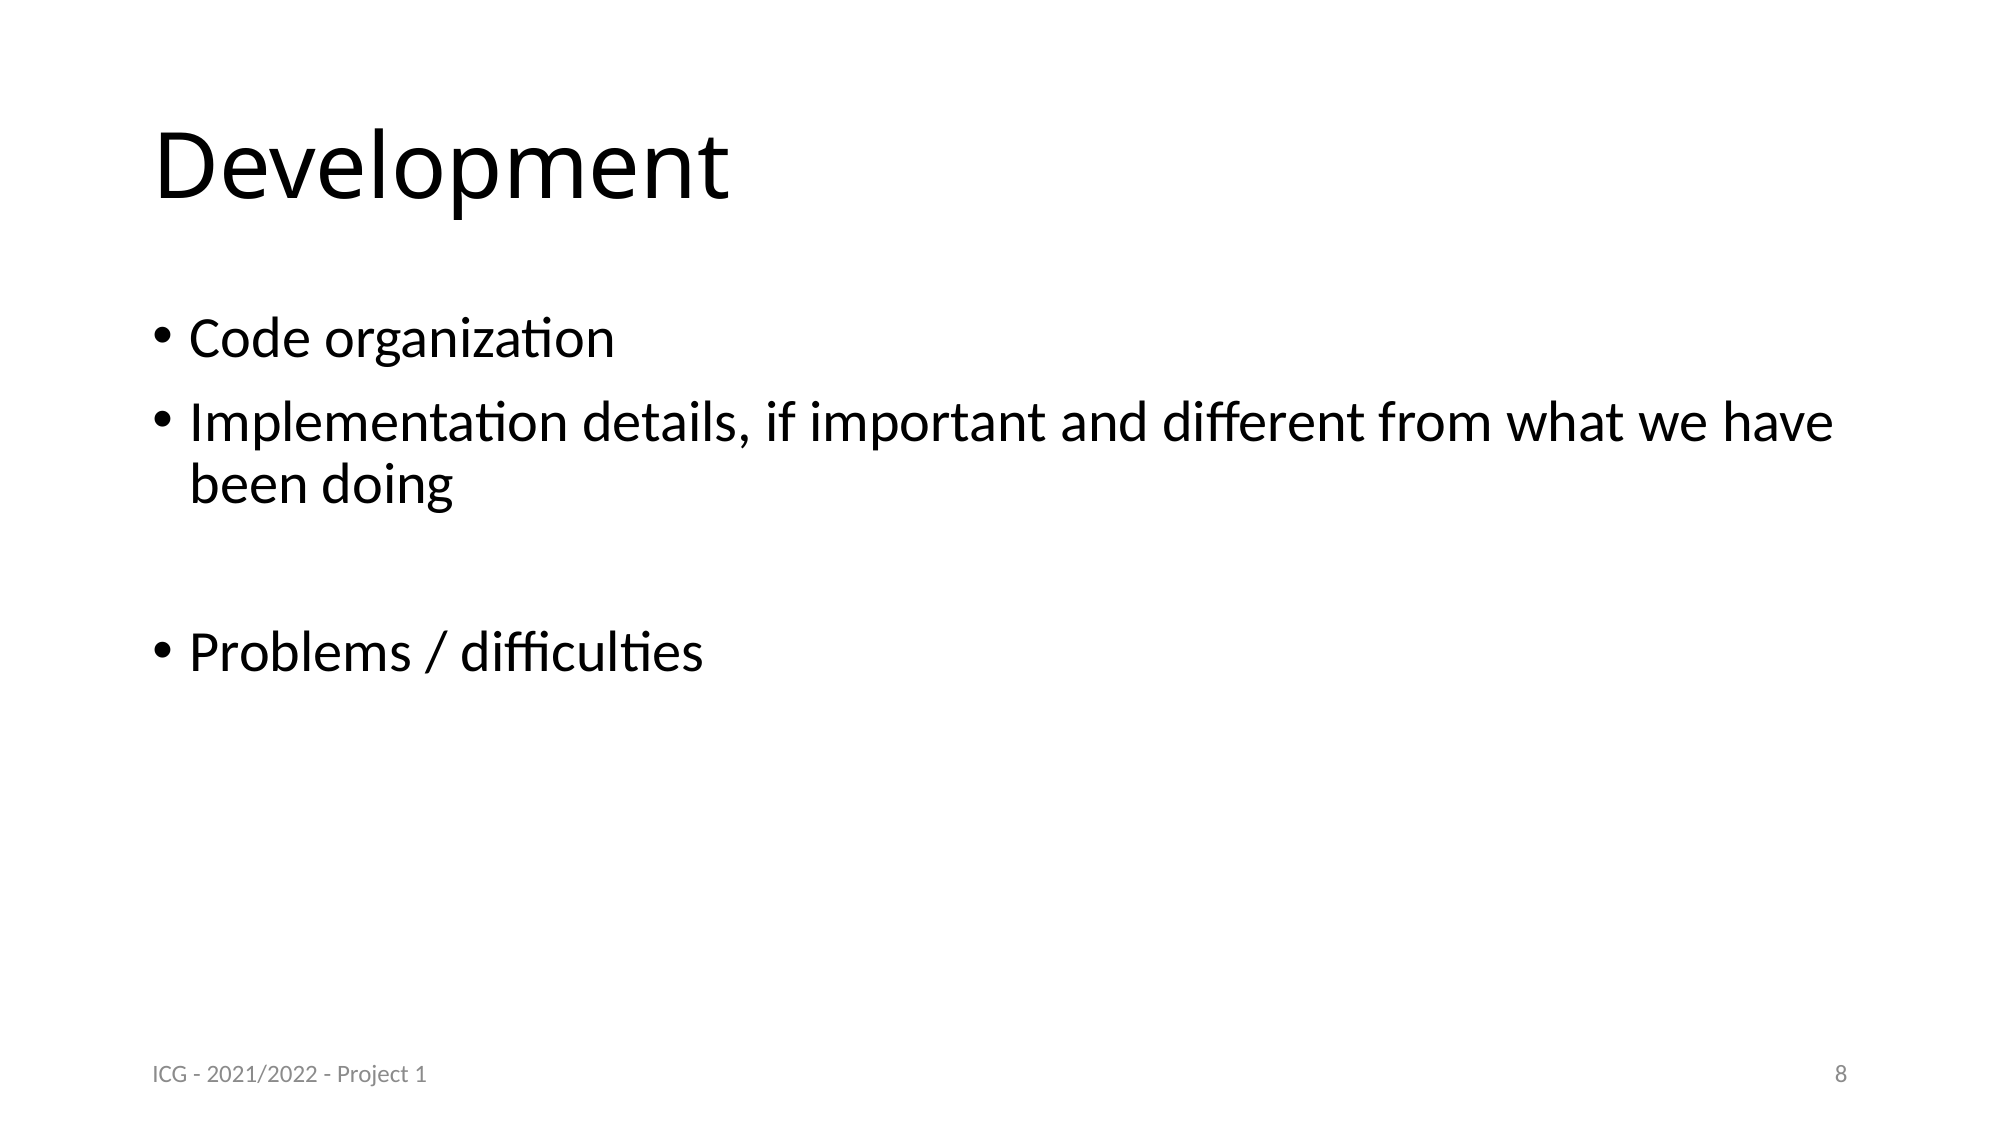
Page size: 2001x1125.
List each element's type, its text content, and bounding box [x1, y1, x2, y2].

slide_number ICG - 2021/2022 - Project 1 [137, 1042, 588, 1103]
list Code organization Implementation details, if important and different from what we have been doing Problems / difficulties [137, 299, 1863, 1014]
title Development [137, 59, 1863, 278]
